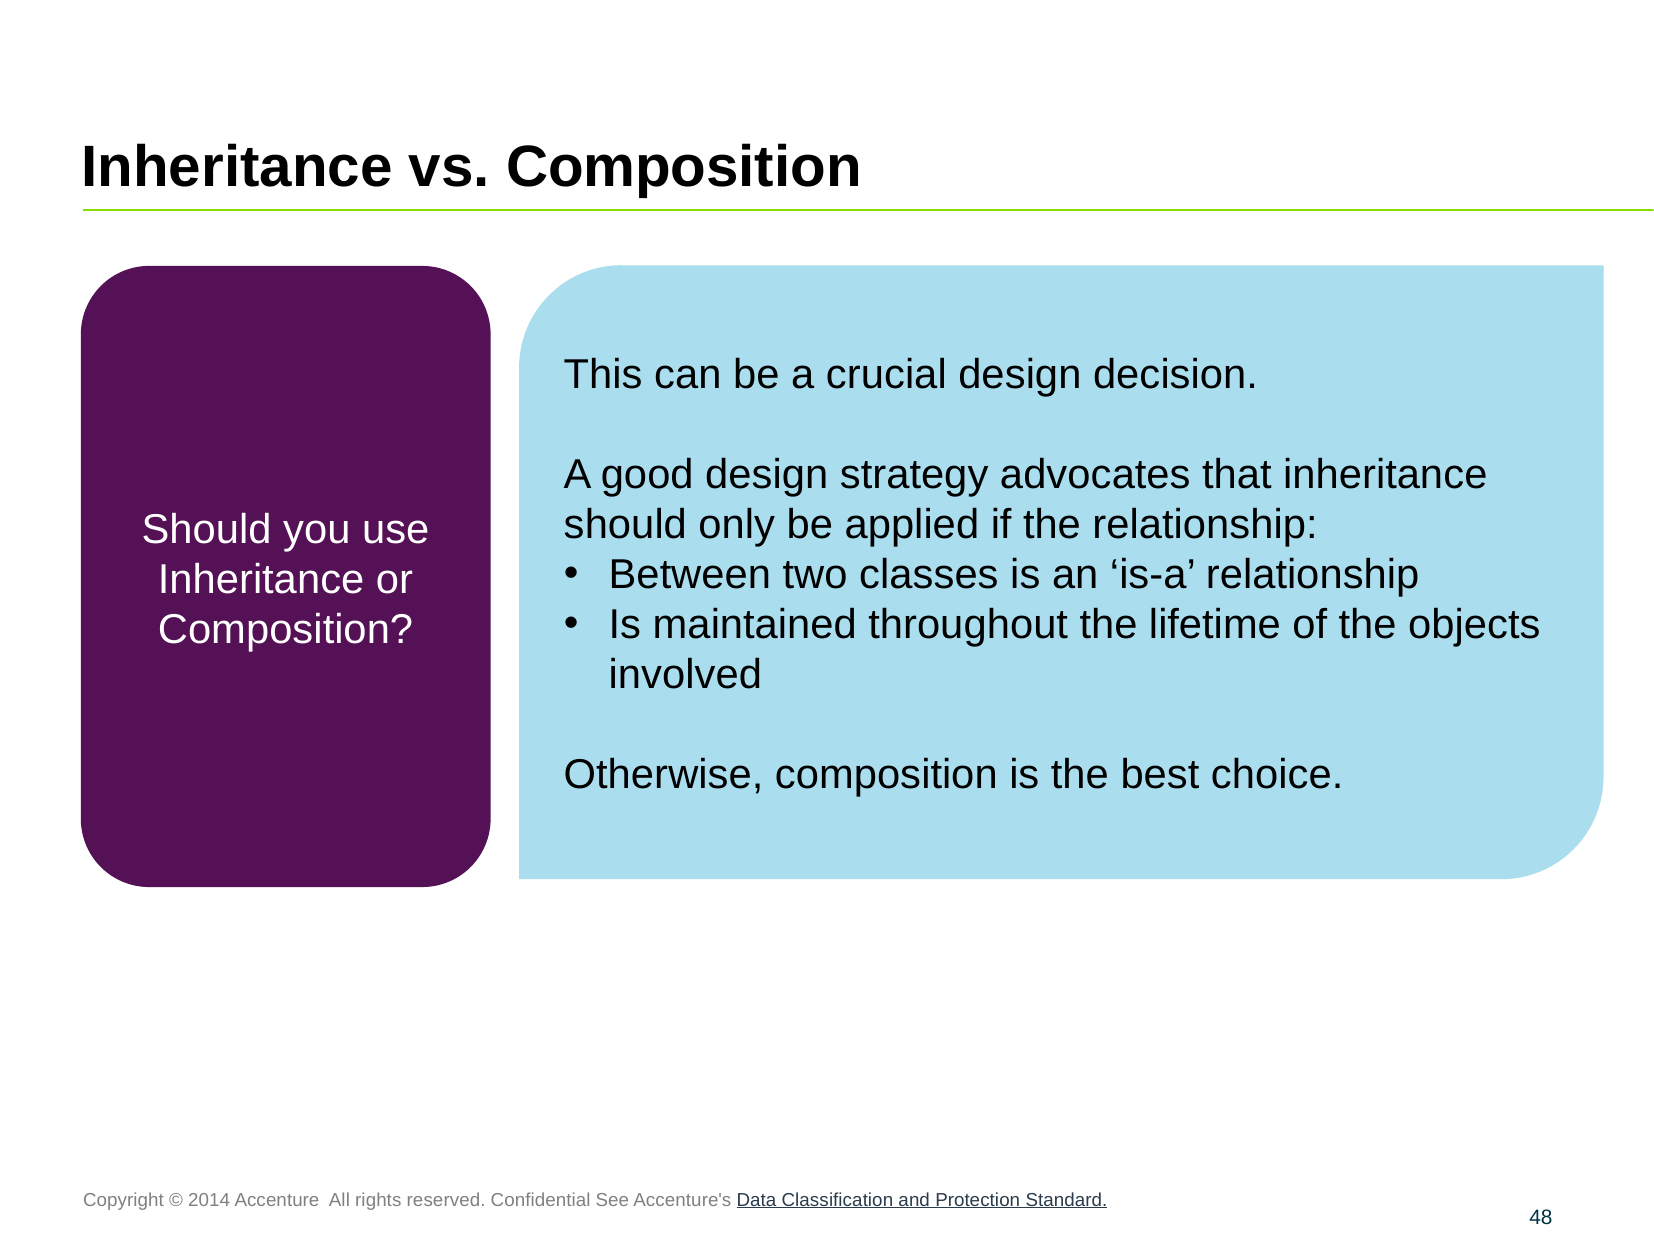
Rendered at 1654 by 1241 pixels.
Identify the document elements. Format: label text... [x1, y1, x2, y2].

text_box 48 [1529, 1182, 1645, 1229]
title Inheritance vs. Composition [81, 56, 1654, 199]
text_box Should you use Inheritance or Composition? [80, 265, 491, 888]
text_box This can be a crucial design decision. A good design strategy advocates that inheritance should only be applied if the relationship: Between two classes is an ‘is-a’ relationship Is maintained throughout the lifetime of the objects involved Otherwise, composition is the best choice. [519, 265, 1604, 880]
